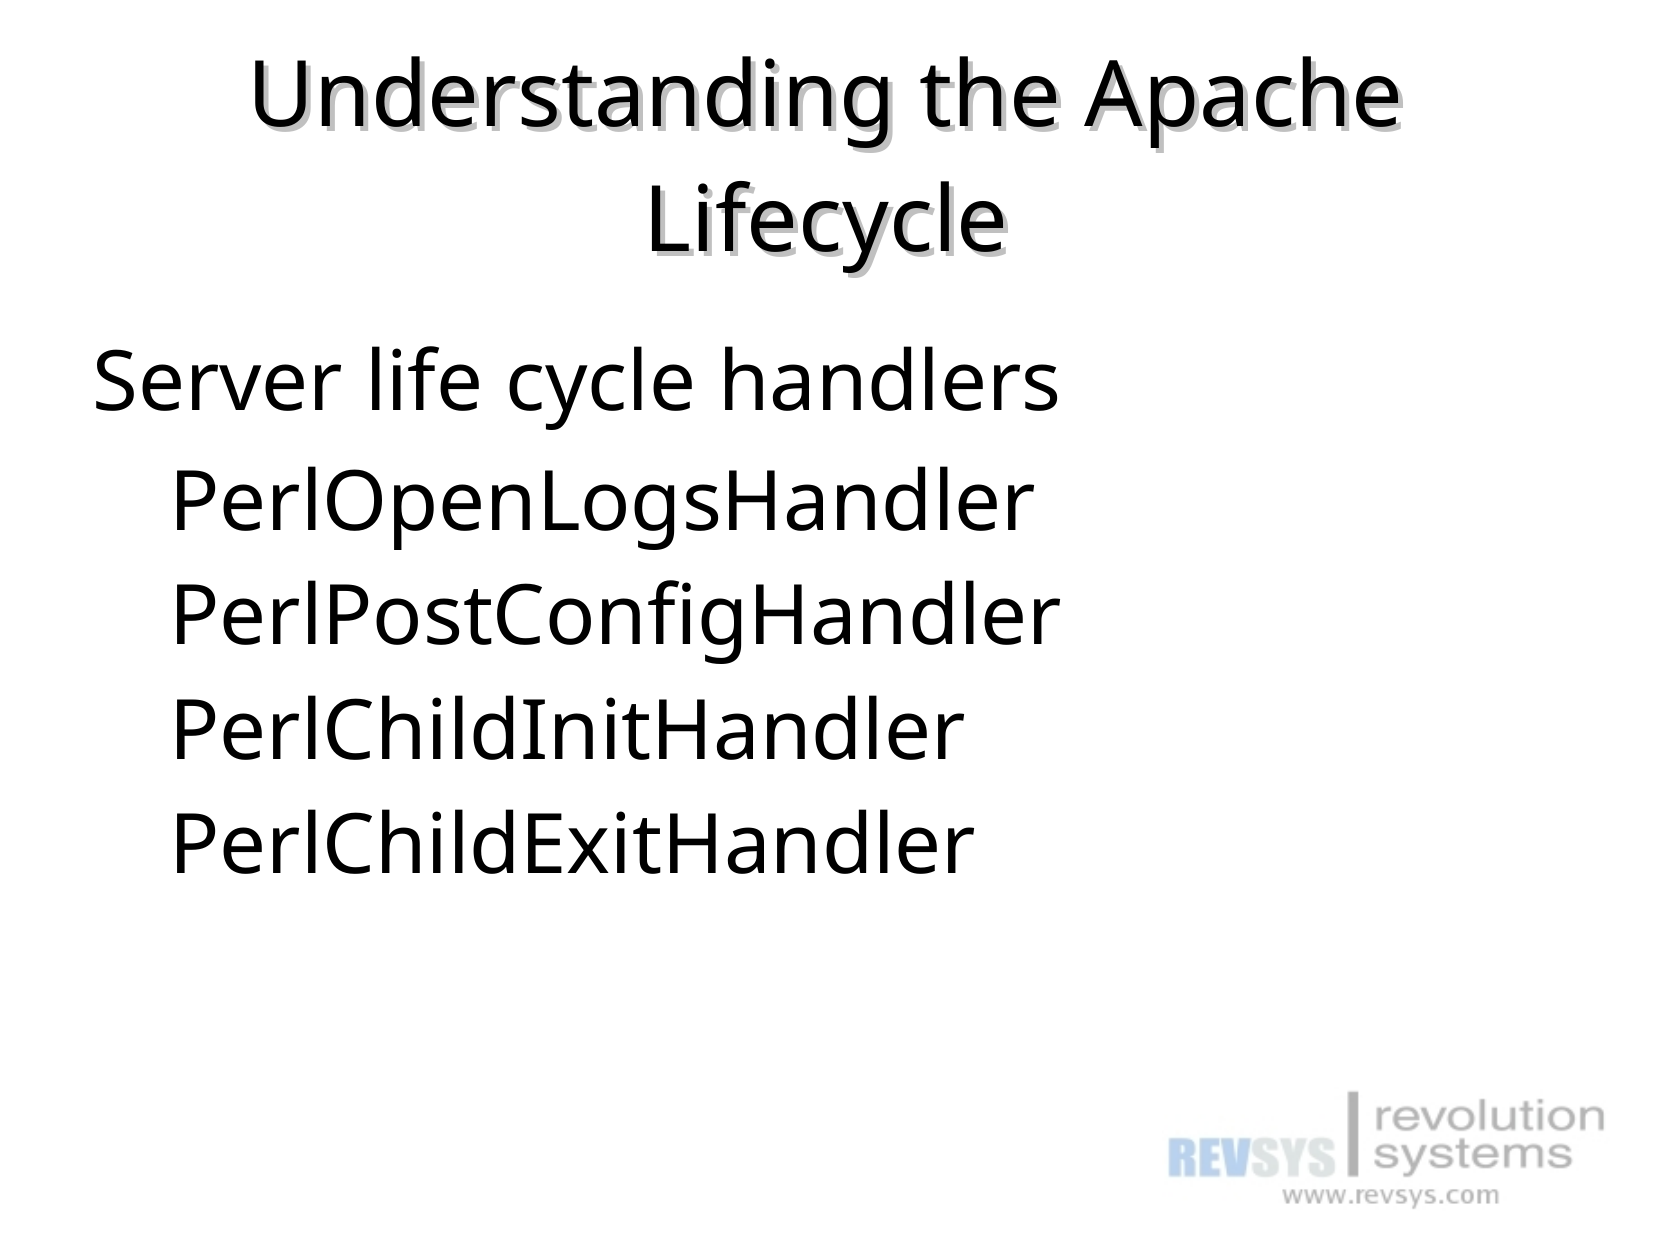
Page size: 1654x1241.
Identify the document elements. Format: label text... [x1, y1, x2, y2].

list Server life cycle handlers PerlOpenLogsHandler PerlPostConfigHandler PerlChildInitHandler PerlChildExitHandler [75, 337, 1563, 985]
picture [1162, 1087, 1613, 1211]
title Understanding the Apache Lifecycle [82, 49, 1571, 257]
